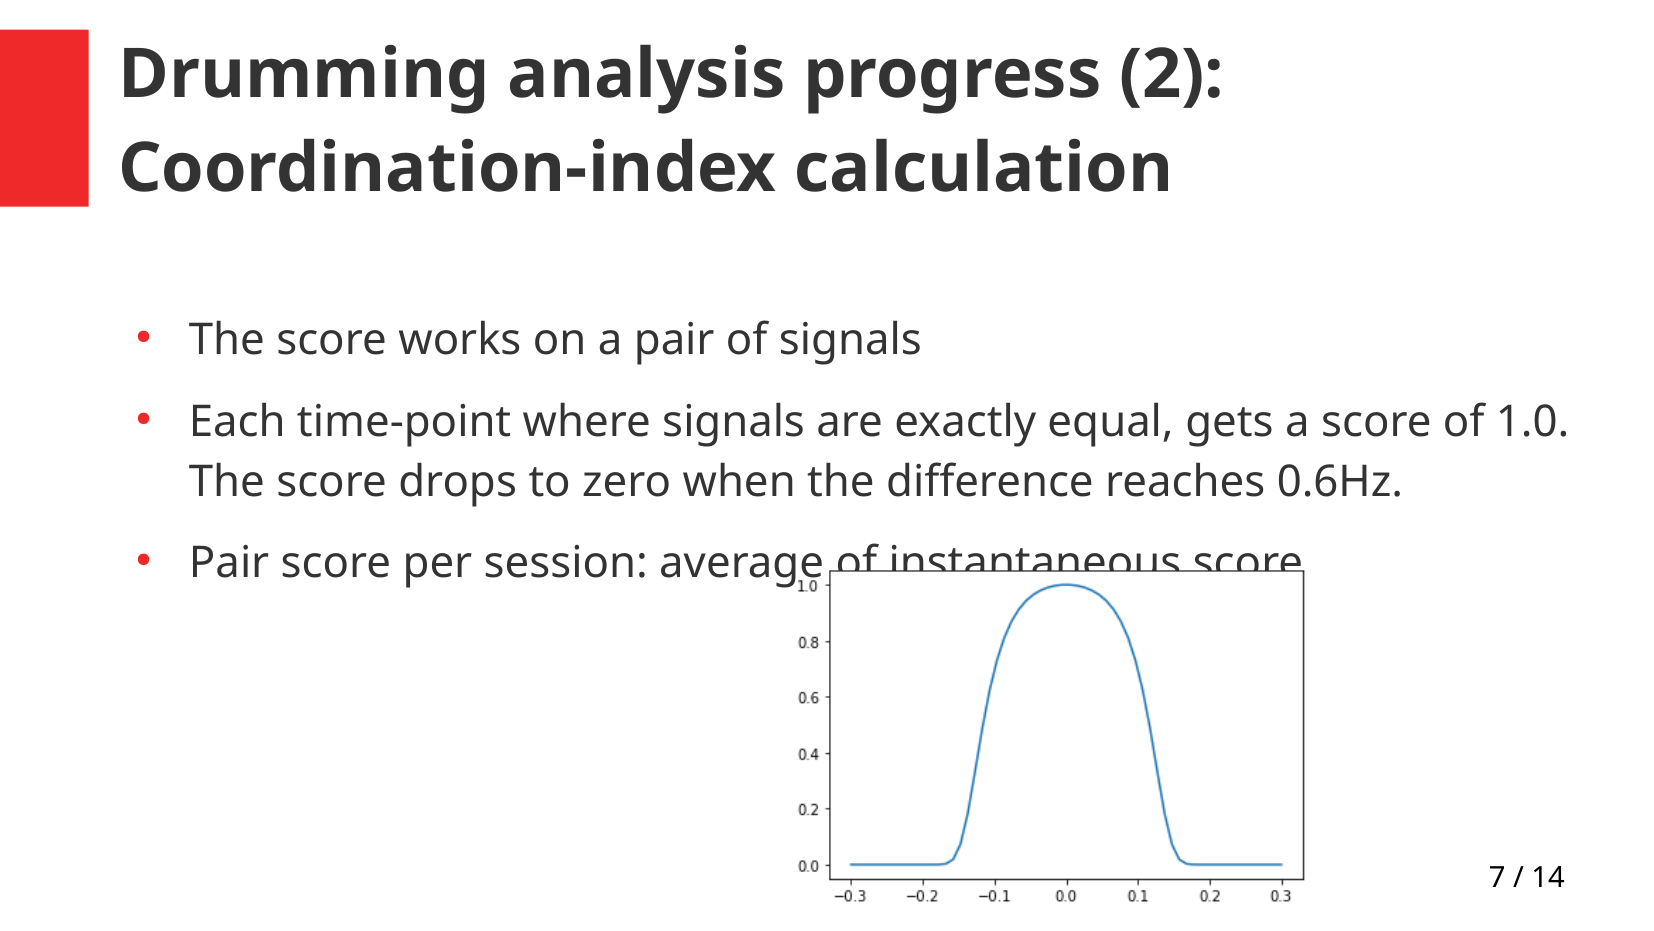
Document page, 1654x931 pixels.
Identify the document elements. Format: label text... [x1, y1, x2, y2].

picture [787, 562, 1313, 913]
title Drumming analysis progress (2): Coordination-index calculation [118, 29, 1595, 207]
list The score works on a pair of signals Each time-point where signals are exactly equal, gets a score of 1.0. The score drops to zero when the difference reaches 0.6Hz. Pair score per session: average of instantaneous score [118, 226, 1595, 788]
